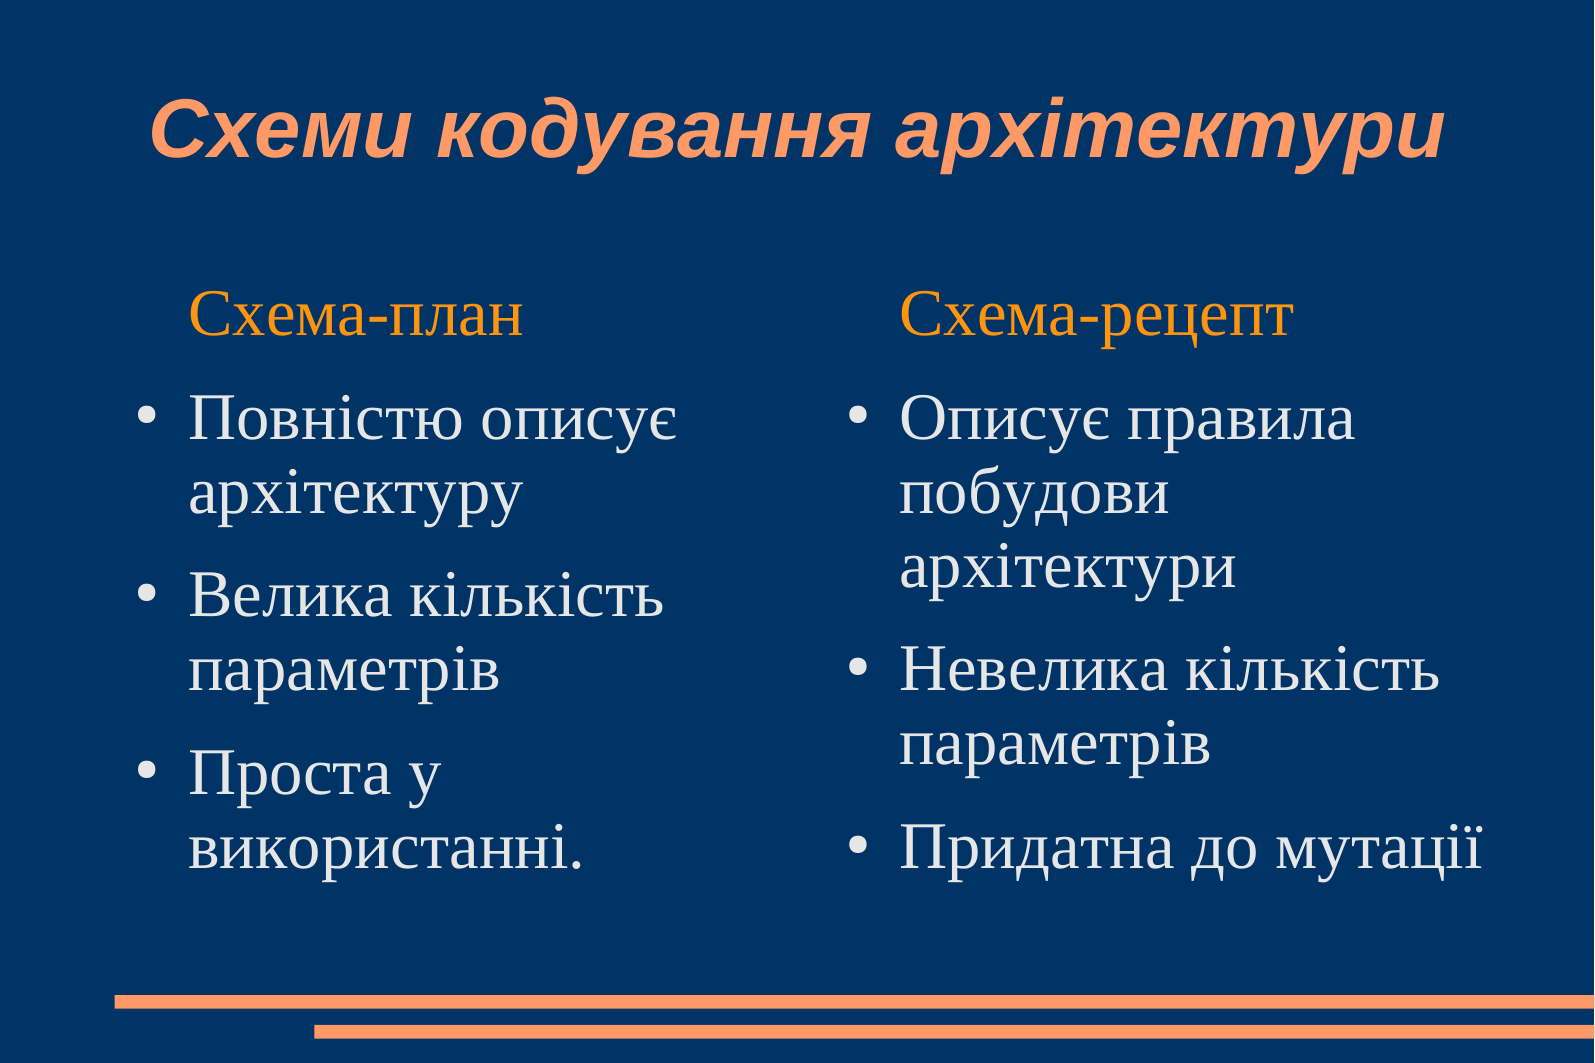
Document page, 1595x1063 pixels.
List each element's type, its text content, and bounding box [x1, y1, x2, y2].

list Схема-план Повністю описує архітектуру Велика кількість параметрів Проста у використанні. [117, 276, 795, 971]
title Схеми кодування архітектури [117, 39, 1479, 218]
list Схема-рецепт Описує правила побудови архітектури Невелика кількість параметрів Придатна до мутації [828, 276, 1506, 971]
